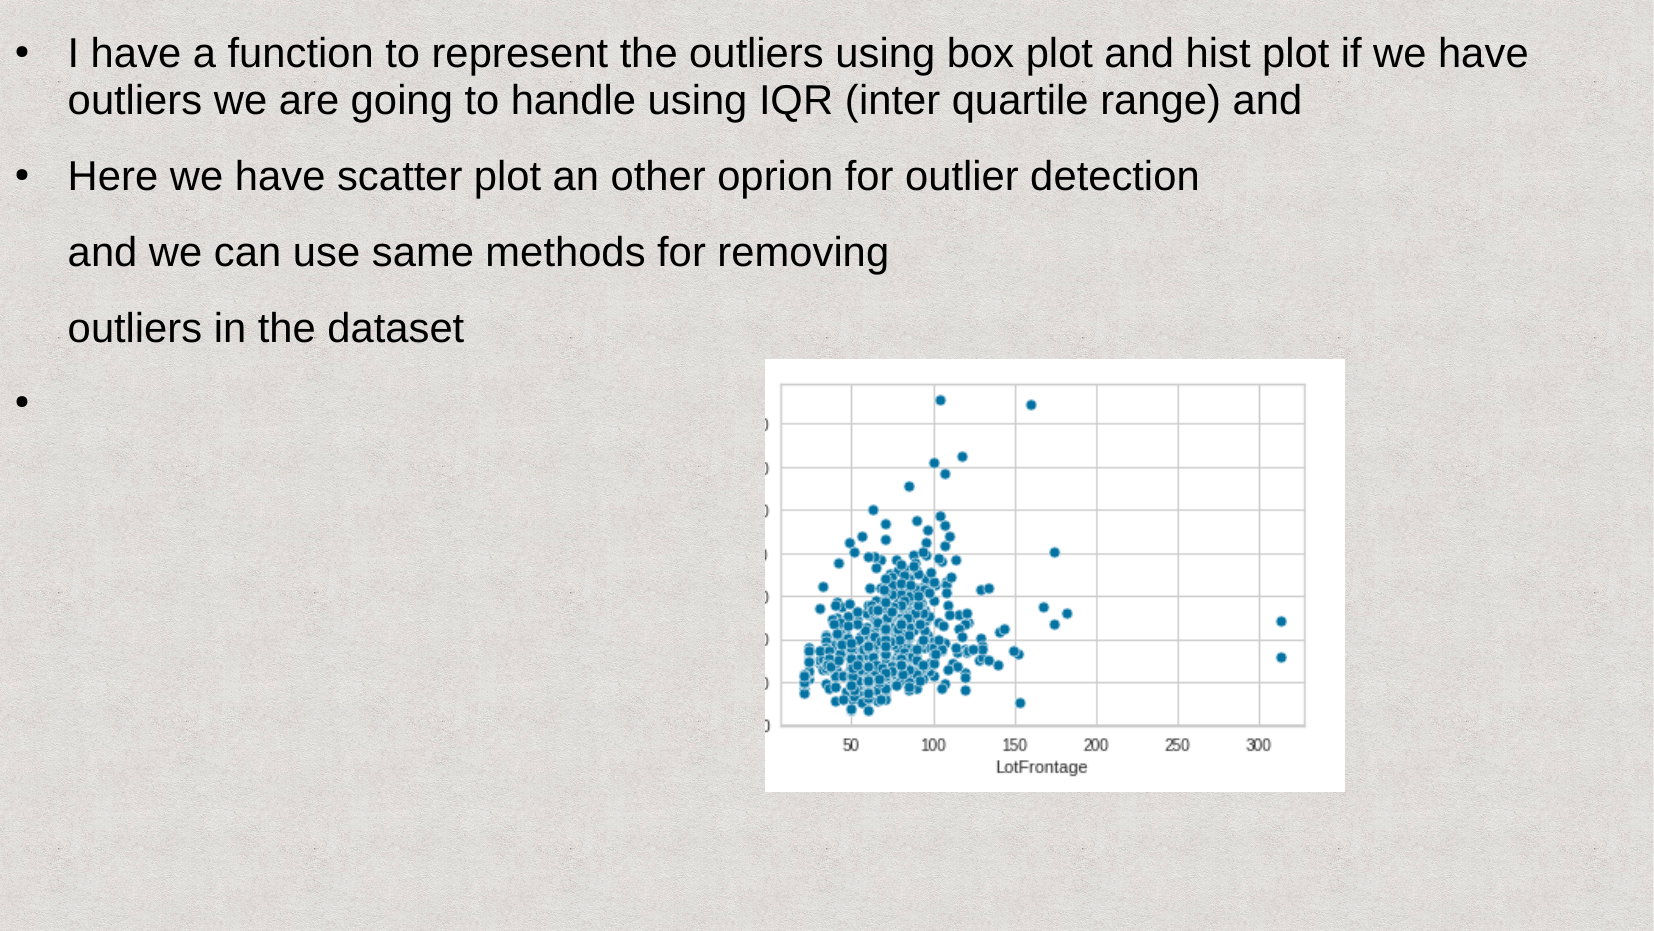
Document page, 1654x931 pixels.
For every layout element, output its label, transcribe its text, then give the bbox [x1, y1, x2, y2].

list I have a function to represent the outliers using box plot and hist plot if we have outliers we are going to handle using IQR (inter quartile range) and Here we have scatter plot an other oprion for outlier detection and we can use same methods for removing outliers in the dataset [0, 30, 1591, 901]
picture [0, 0, 1654, 931]
picture [765, 359, 1345, 792]
